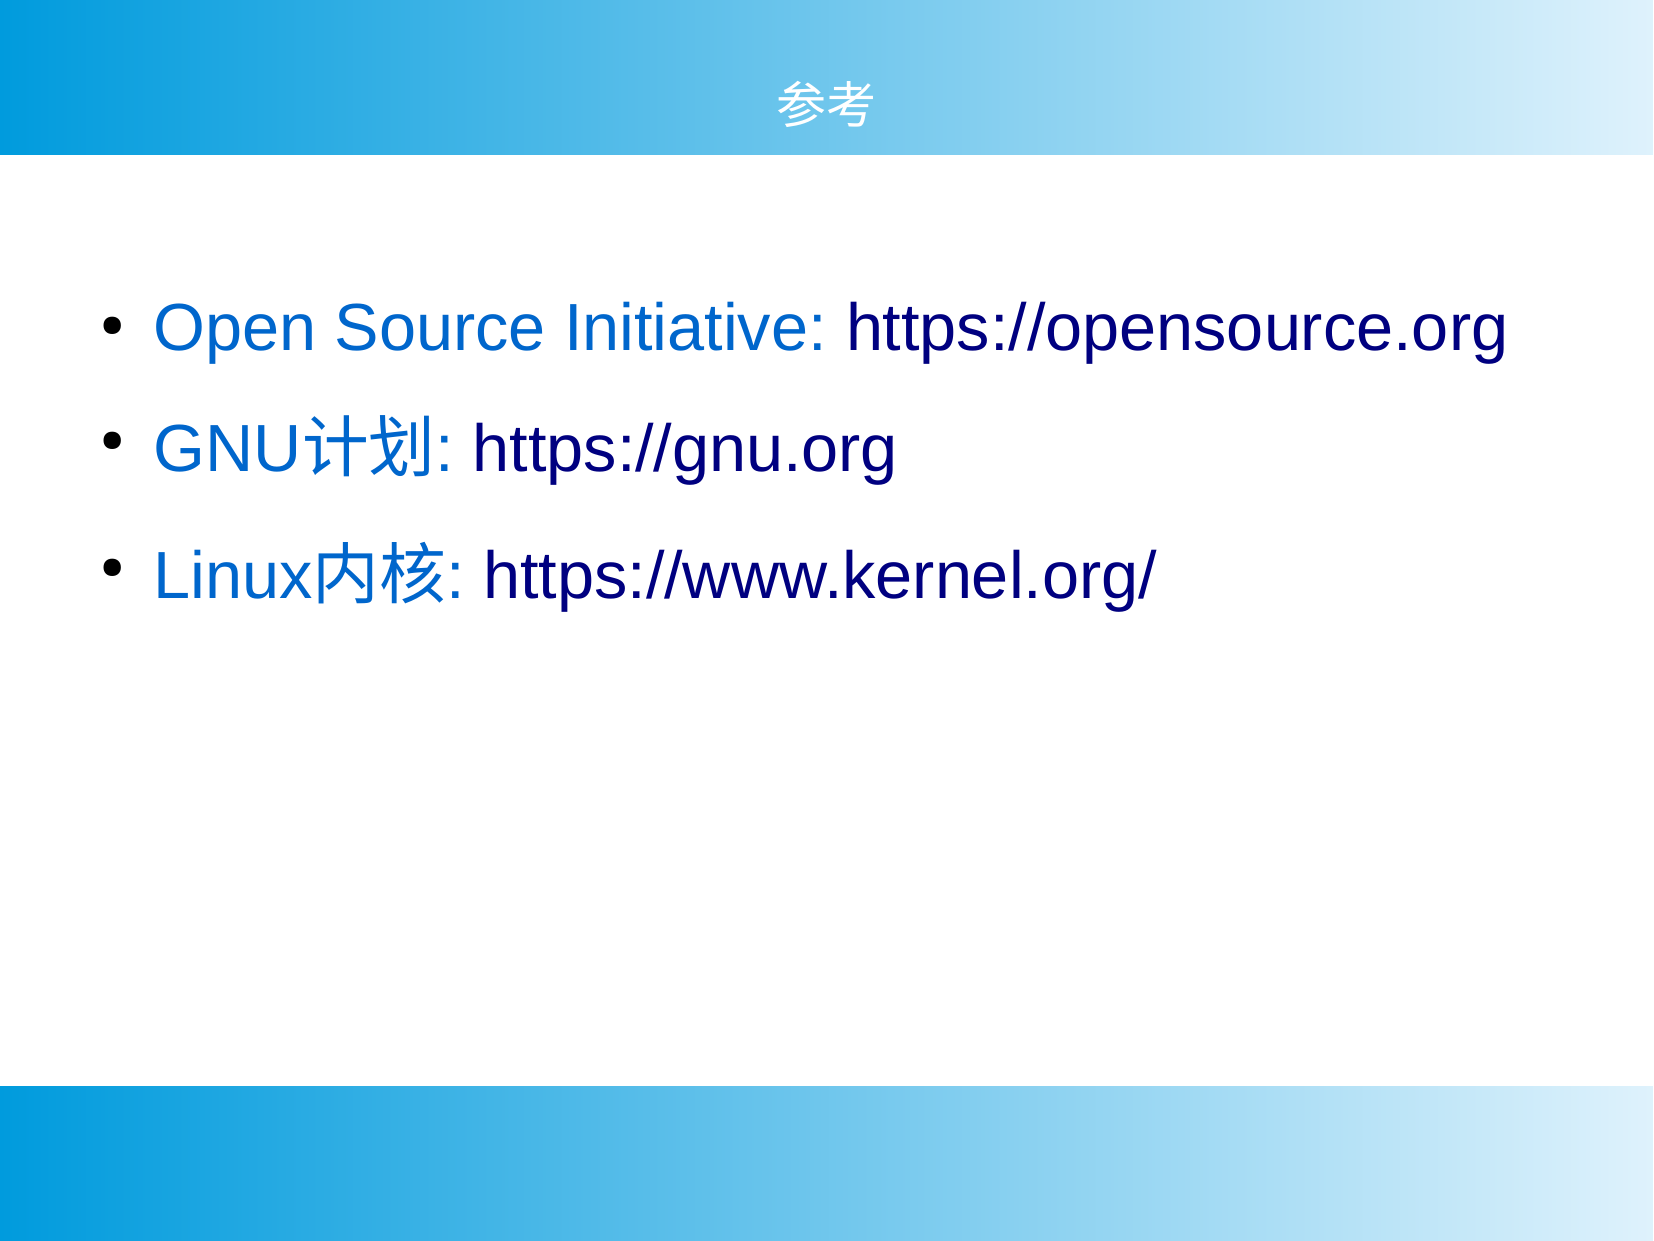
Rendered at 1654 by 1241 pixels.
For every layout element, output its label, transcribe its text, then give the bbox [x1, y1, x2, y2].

title 参考 [82, 49, 1571, 155]
list Open Source Initiative: https://opensource.org GNU计划: https://gnu.org Linux内核: https://www.kernel.org/ [82, 290, 1571, 1010]
